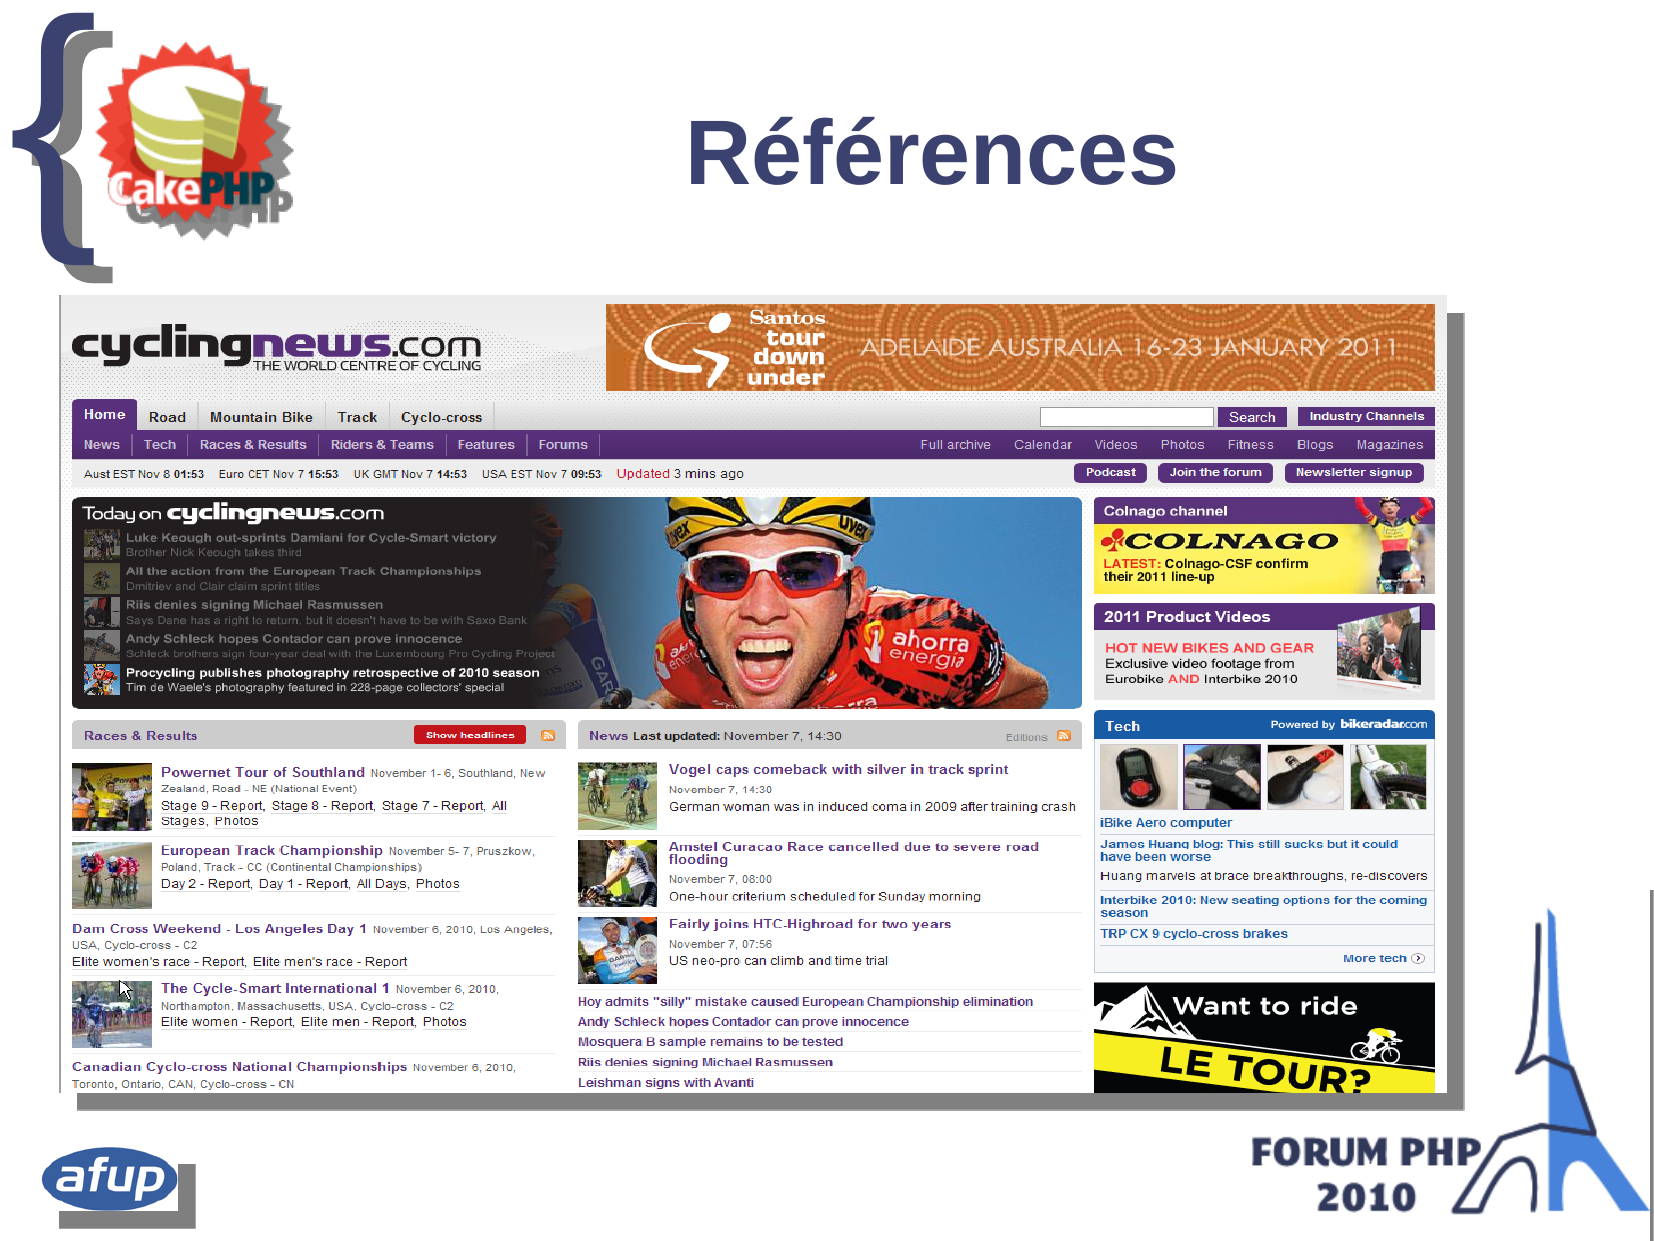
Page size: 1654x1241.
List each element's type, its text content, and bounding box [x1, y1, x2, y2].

picture [88, 35, 284, 231]
picture [59, 295, 1447, 1093]
picture [41, 1146, 178, 1211]
picture [1240, 872, 1650, 1241]
title Références [295, 56, 1571, 250]
